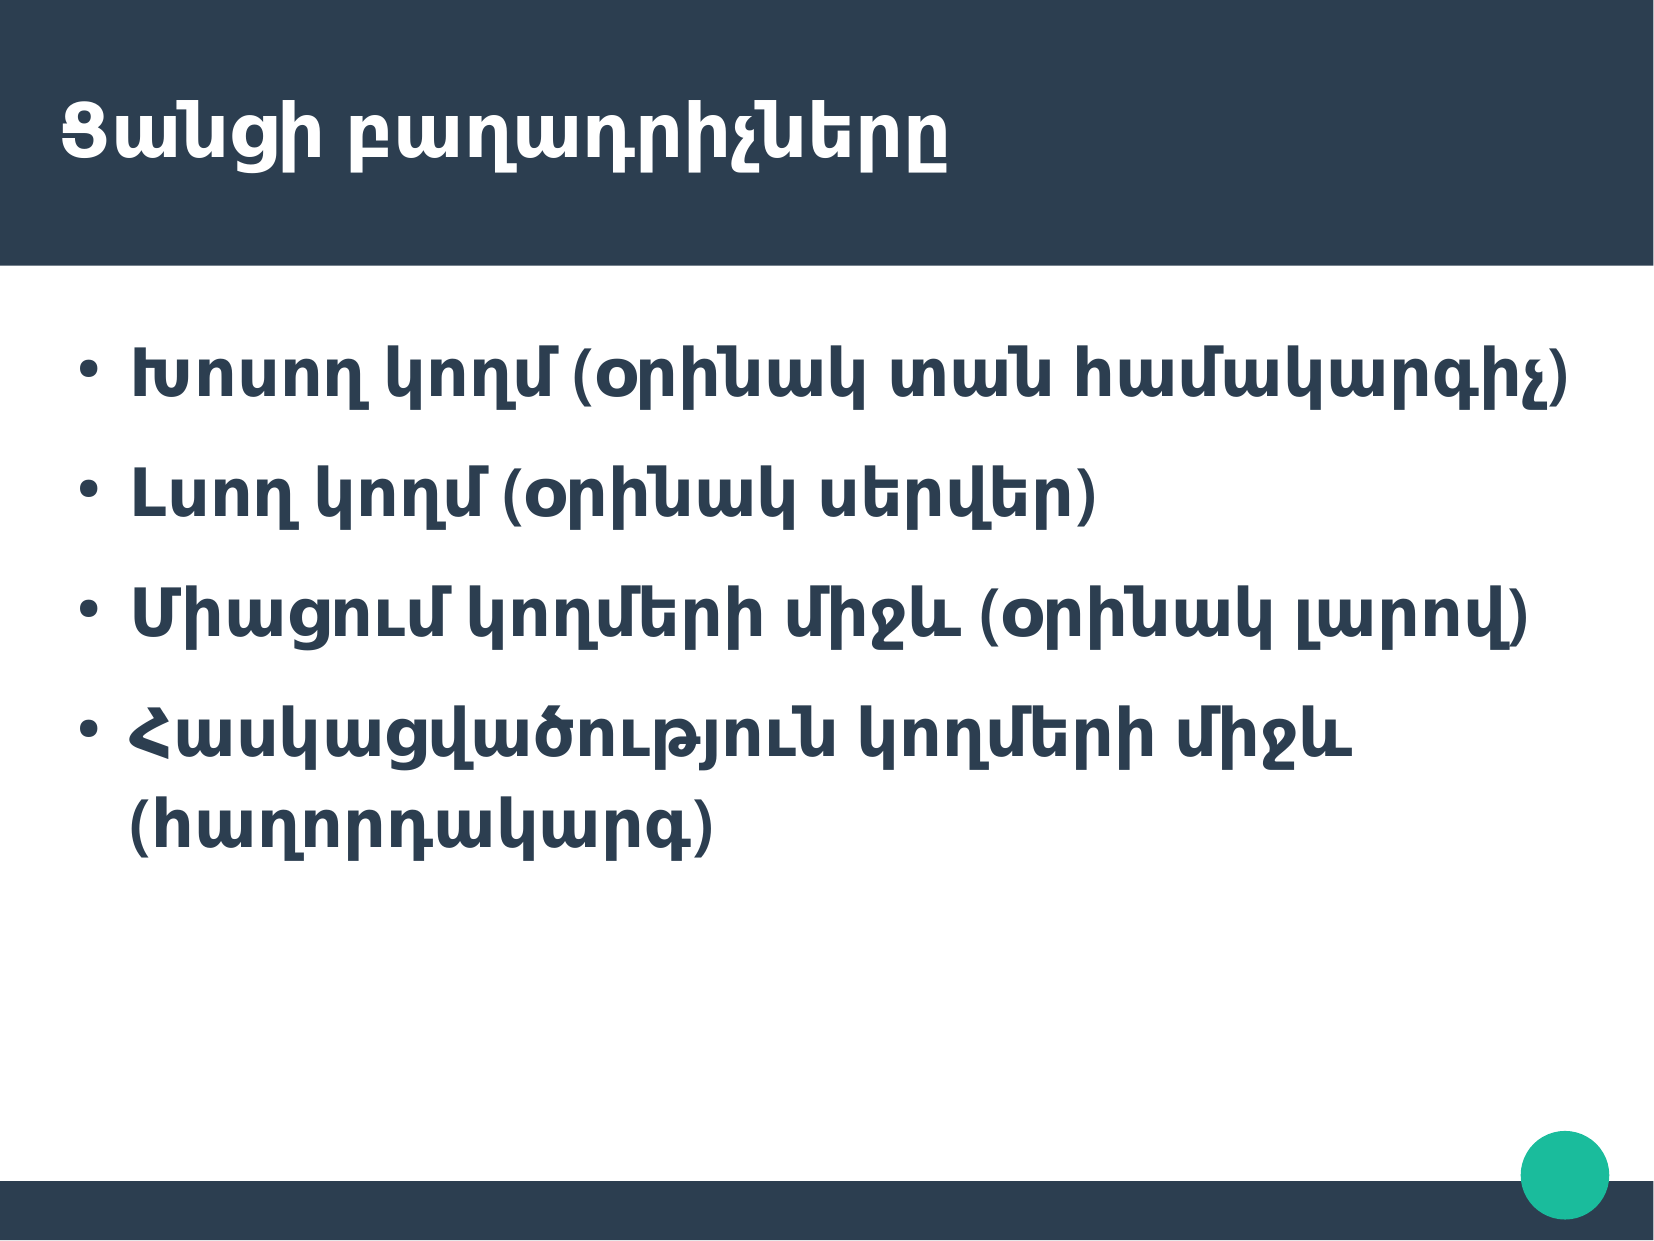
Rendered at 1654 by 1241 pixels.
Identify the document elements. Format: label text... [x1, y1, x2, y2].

list Խոսող կողմ (օրինակ տան համակարգիչ) Լսող կողմ (օրինակ սերվեր) Միացում կողմերի միջև (օրինակ լարով) Հասկացվածություն կողմերի միջև (հաղորդակարգ) [59, 324, 1595, 1152]
title Ցանցի բաղադրիչները [59, 49, 1595, 207]
